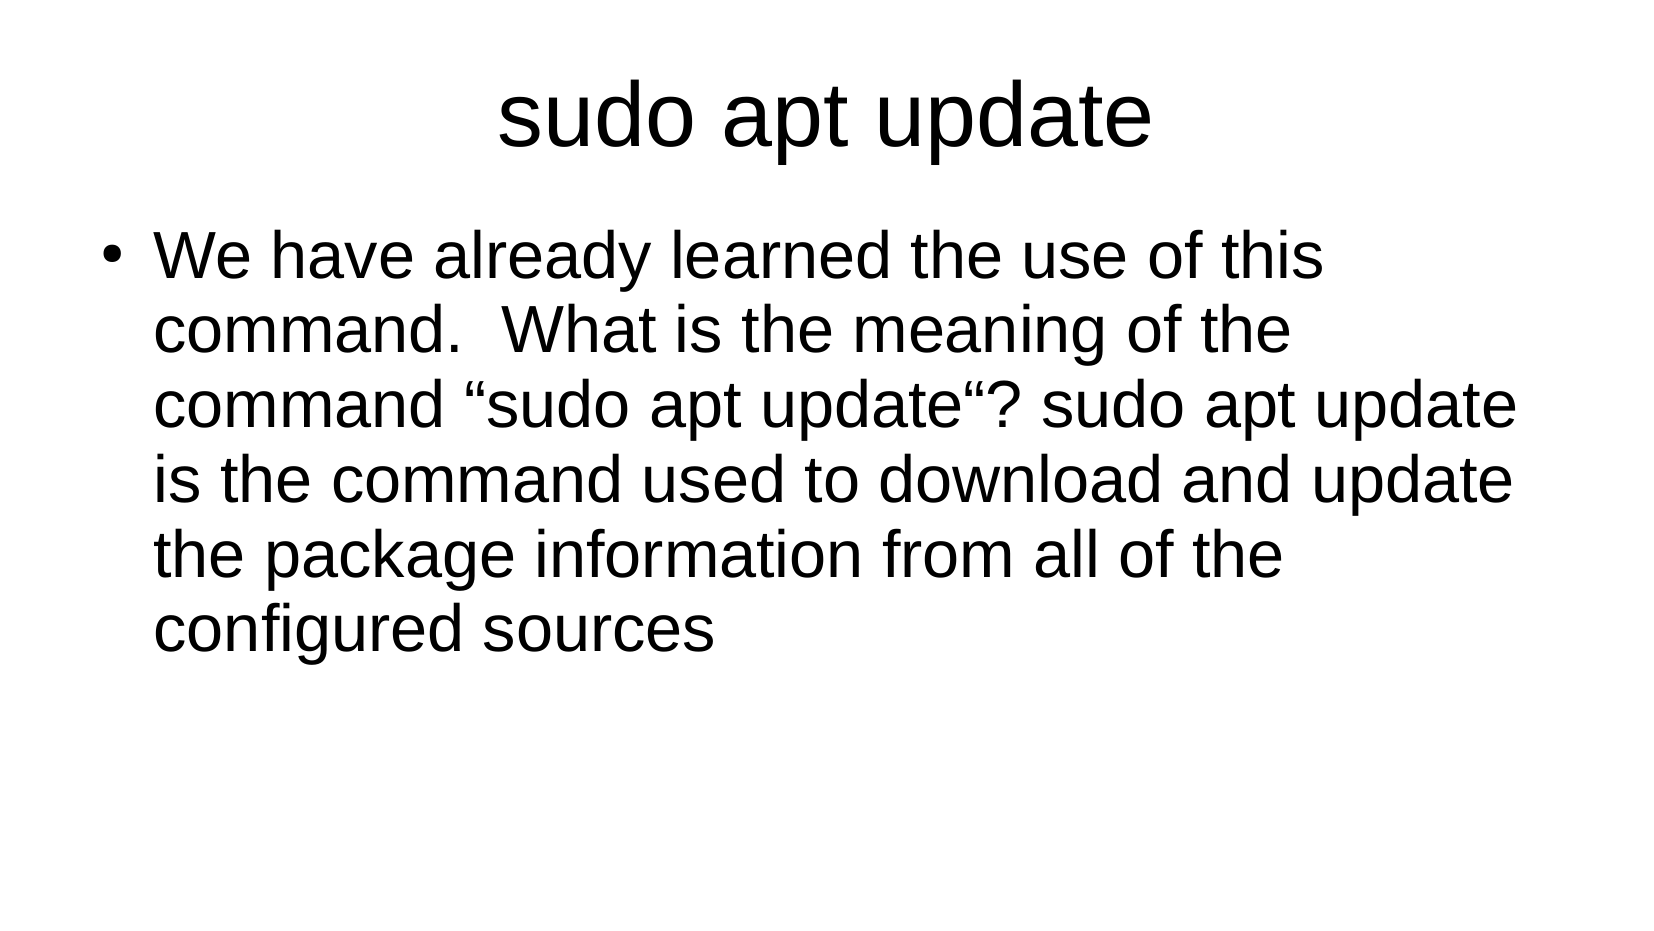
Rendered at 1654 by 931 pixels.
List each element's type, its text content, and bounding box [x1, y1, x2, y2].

title sudo apt update [82, 37, 1571, 193]
list We have already learned the use of this command. What is the meaning of the command “sudo apt update“? sudo apt update is the command used to download and update the package information from all of the configured sources [82, 217, 1571, 758]
